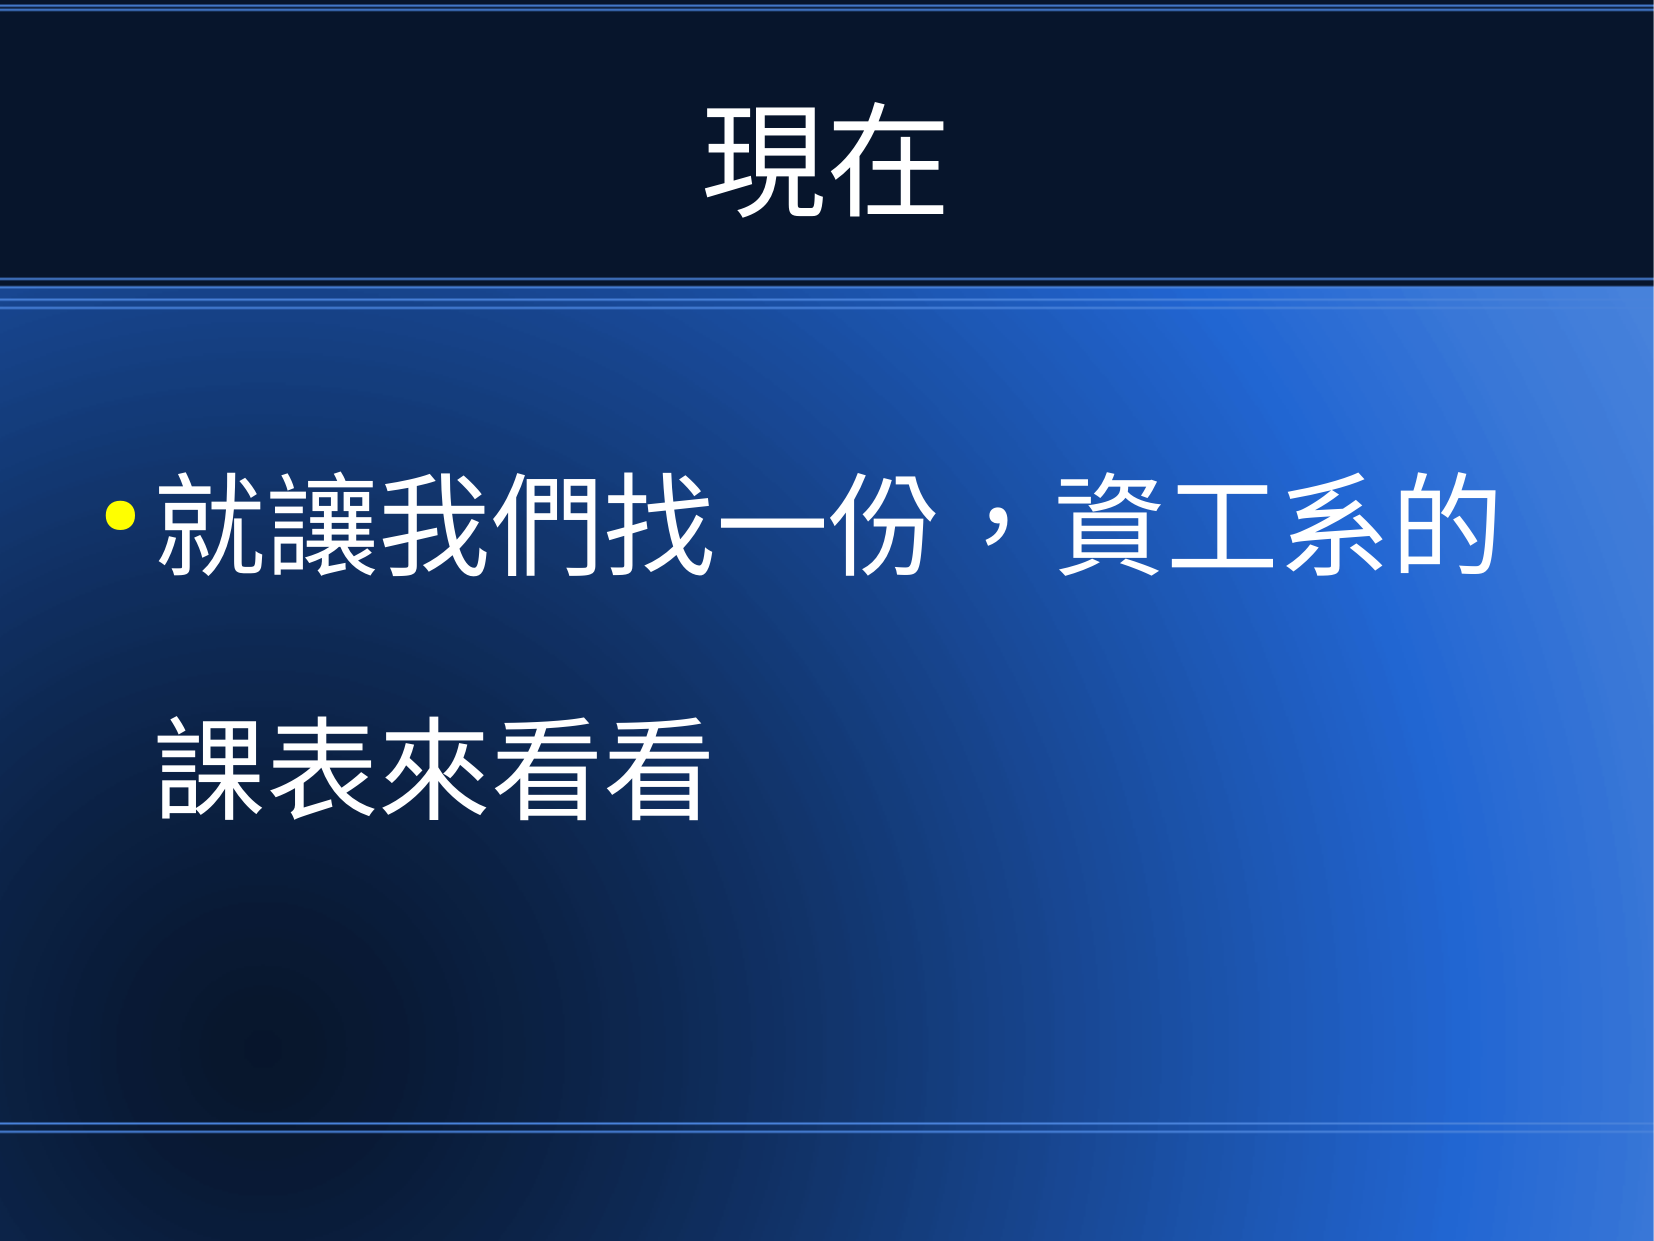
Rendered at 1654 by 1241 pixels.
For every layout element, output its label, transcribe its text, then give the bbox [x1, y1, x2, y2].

title 現在 [82, 49, 1571, 257]
list 就讓我們找一份，資工系的課表來看看 [82, 355, 1571, 1241]
picture [0, 0, 1654, 1241]
